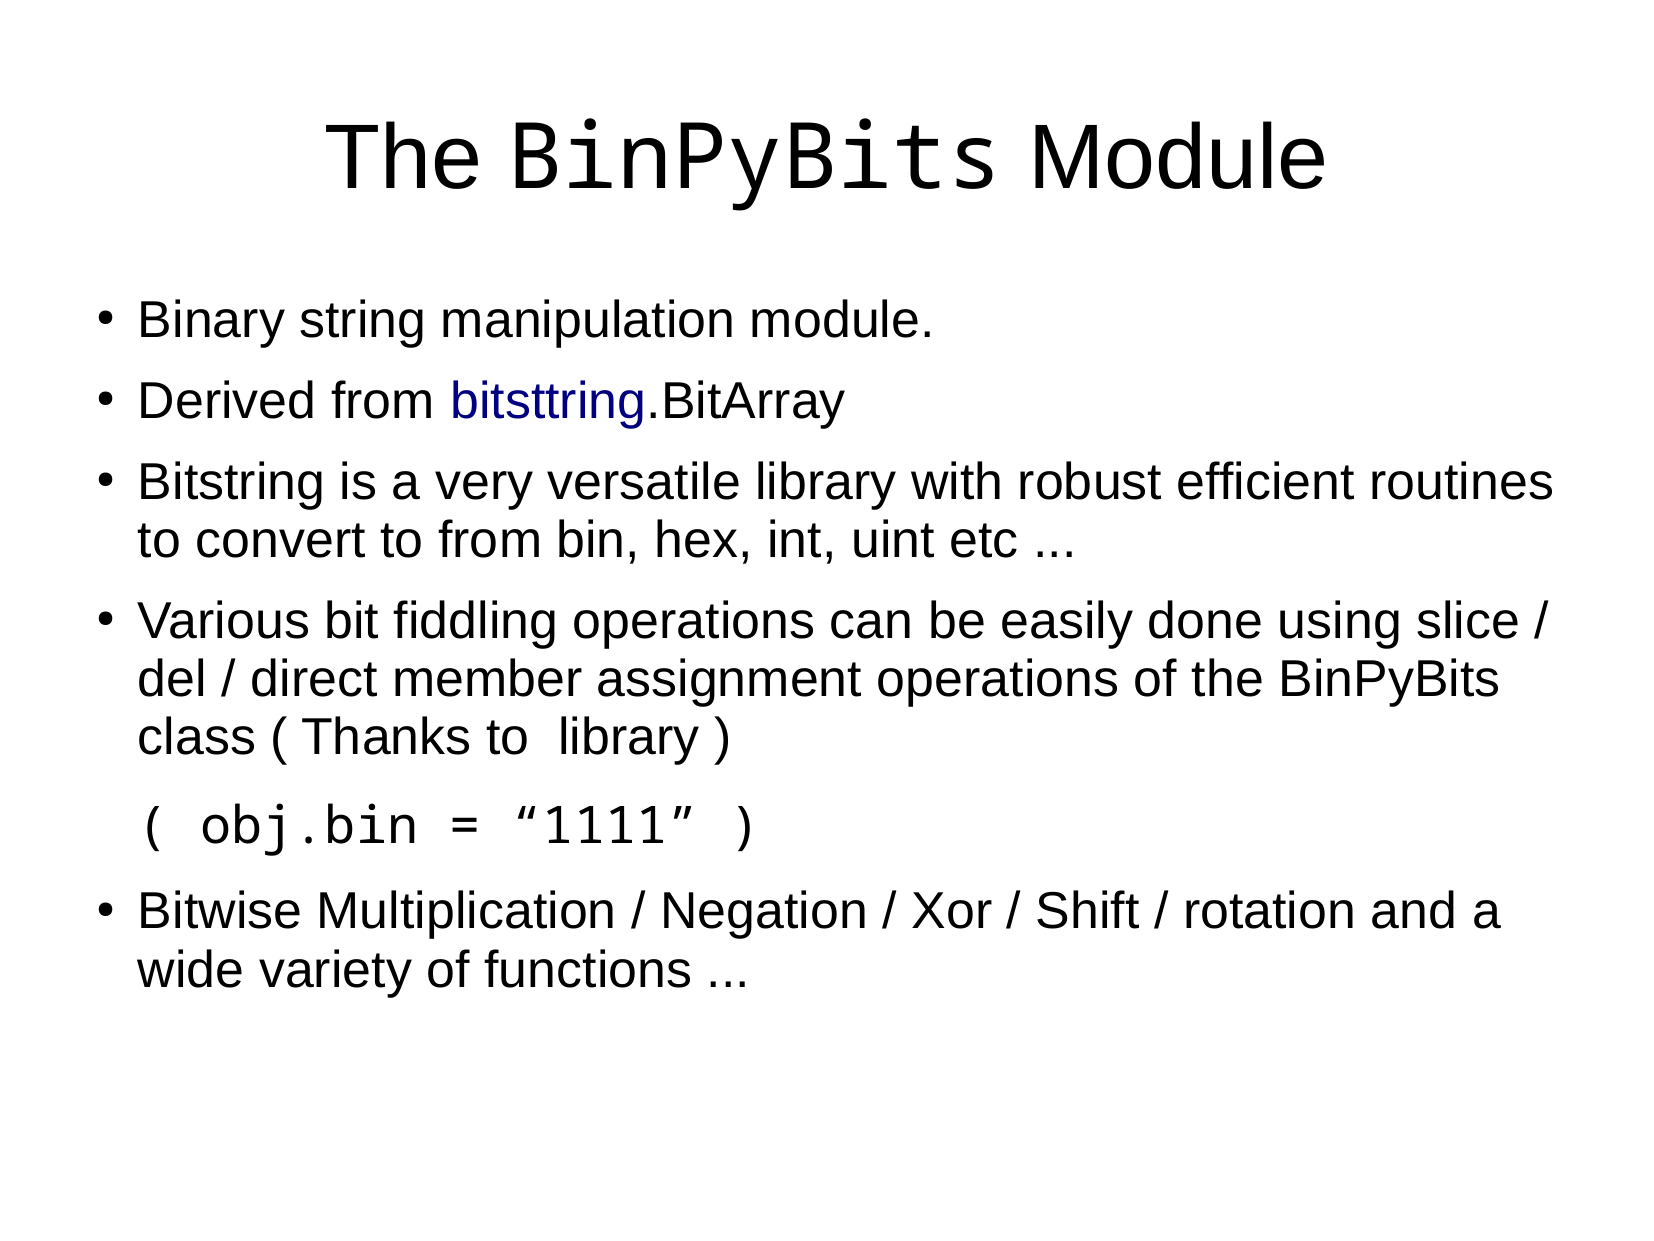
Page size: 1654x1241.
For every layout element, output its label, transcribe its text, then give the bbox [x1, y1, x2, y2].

title The BinPyBits Module [82, 49, 1571, 257]
list Binary string manipulation module. Derived from bitsttring.BitArray Bitstring is a very versatile library with robust efficient routines to convert to from bin, hex, int, uint etc ... Various bit fiddling operations can be easily done using slice / del / direct member assignment operations of the BinPyBits class ( Thanks to library ) ( obj.bin = “1111” ) Bitwise Multiplication / Negation / Xor / Shift / rotation and a wide variety of functions ... [82, 290, 1571, 1010]
